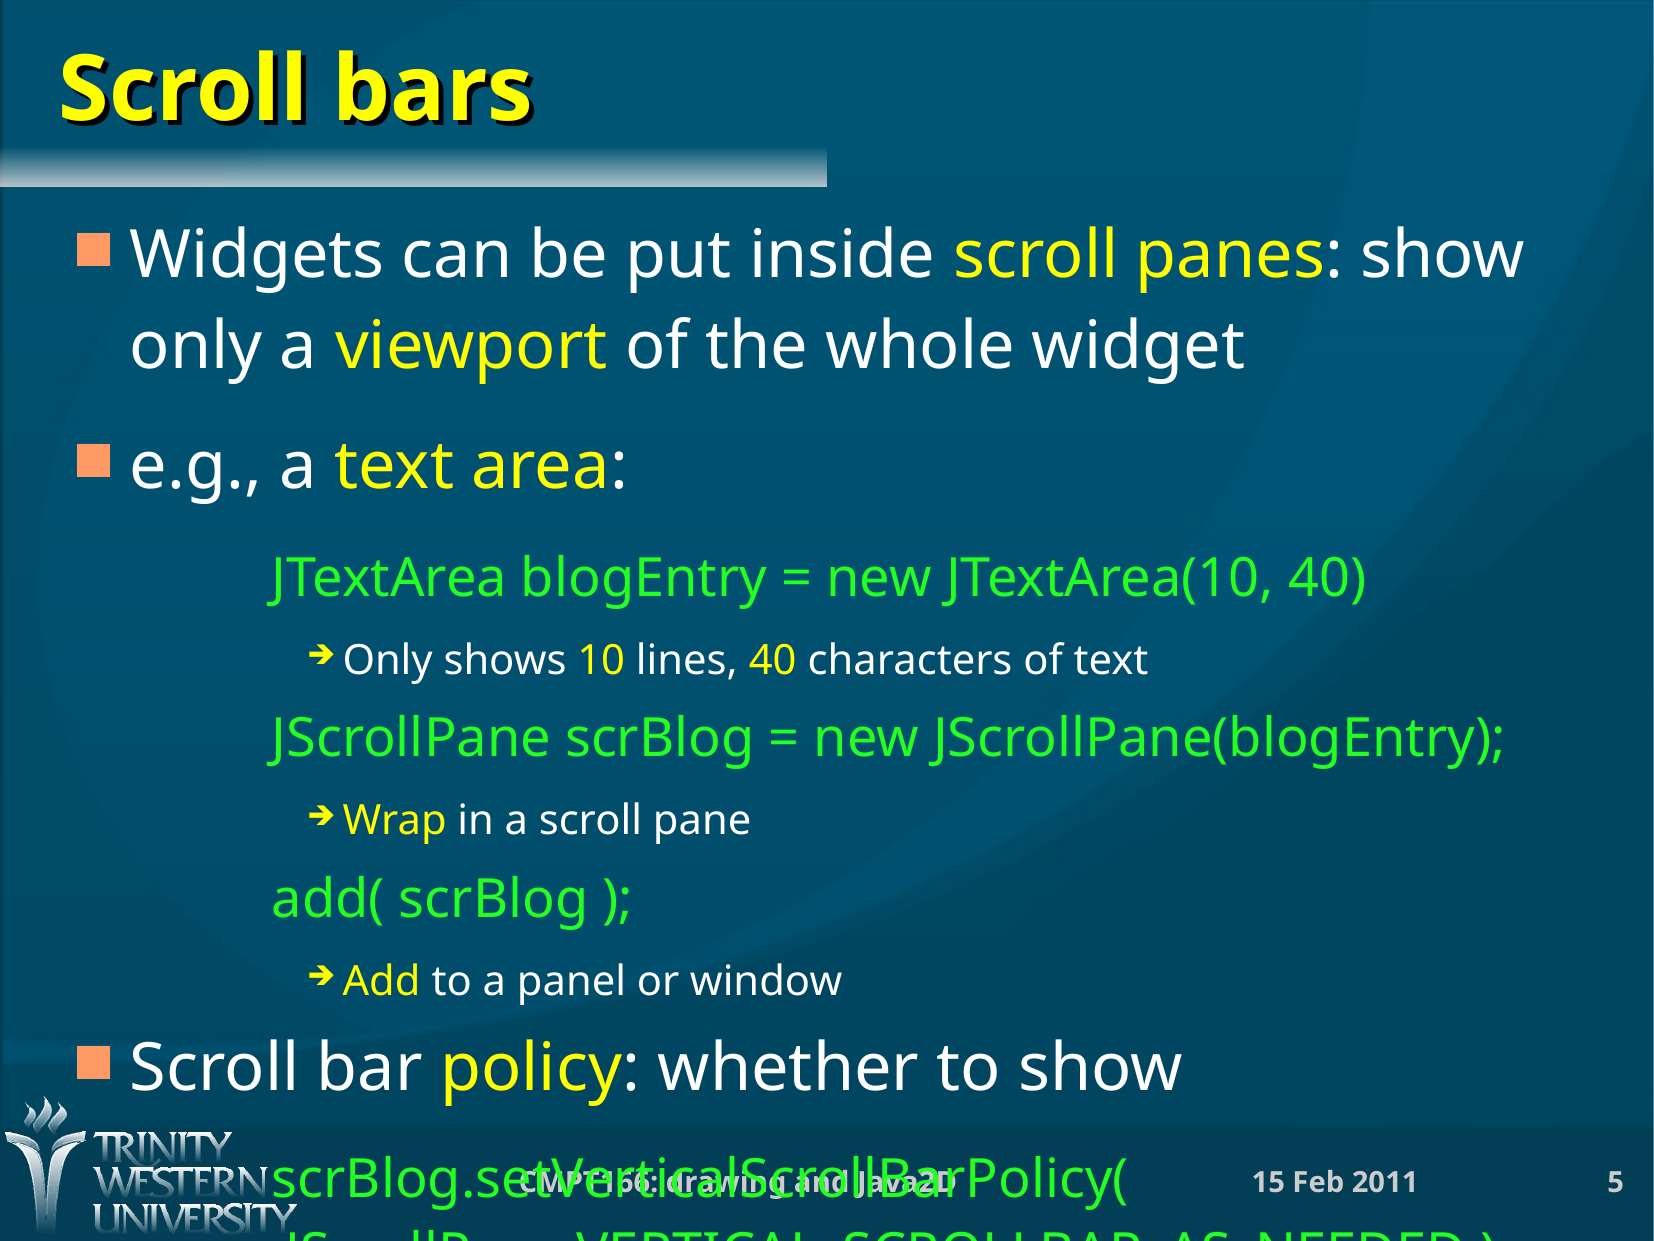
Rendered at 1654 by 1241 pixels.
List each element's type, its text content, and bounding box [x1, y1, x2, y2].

picture [38, 1227, 54, 1232]
list Widgets can be put inside scroll panes: show only a viewport of the whole widget e.g., a text area: JTextArea blogEntry = new JTextArea(10, 40) Only shows 10 lines, 40 characters of text JScrollPane scrBlog = new JScrollPane(blogEntry); Wrap in a scroll pane add( scrBlog ); Add to a panel or window Scroll bar policy: whether to show scrBlog.setVerticalScrollBarPolicy( JScrollPane.VERTICAL_SCROLLBAR_AS_NEEDED ); [59, 206, 1625, 1156]
title Drawing text [0, 154, 827, 158]
title Scroll bars [59, 19, 1595, 148]
